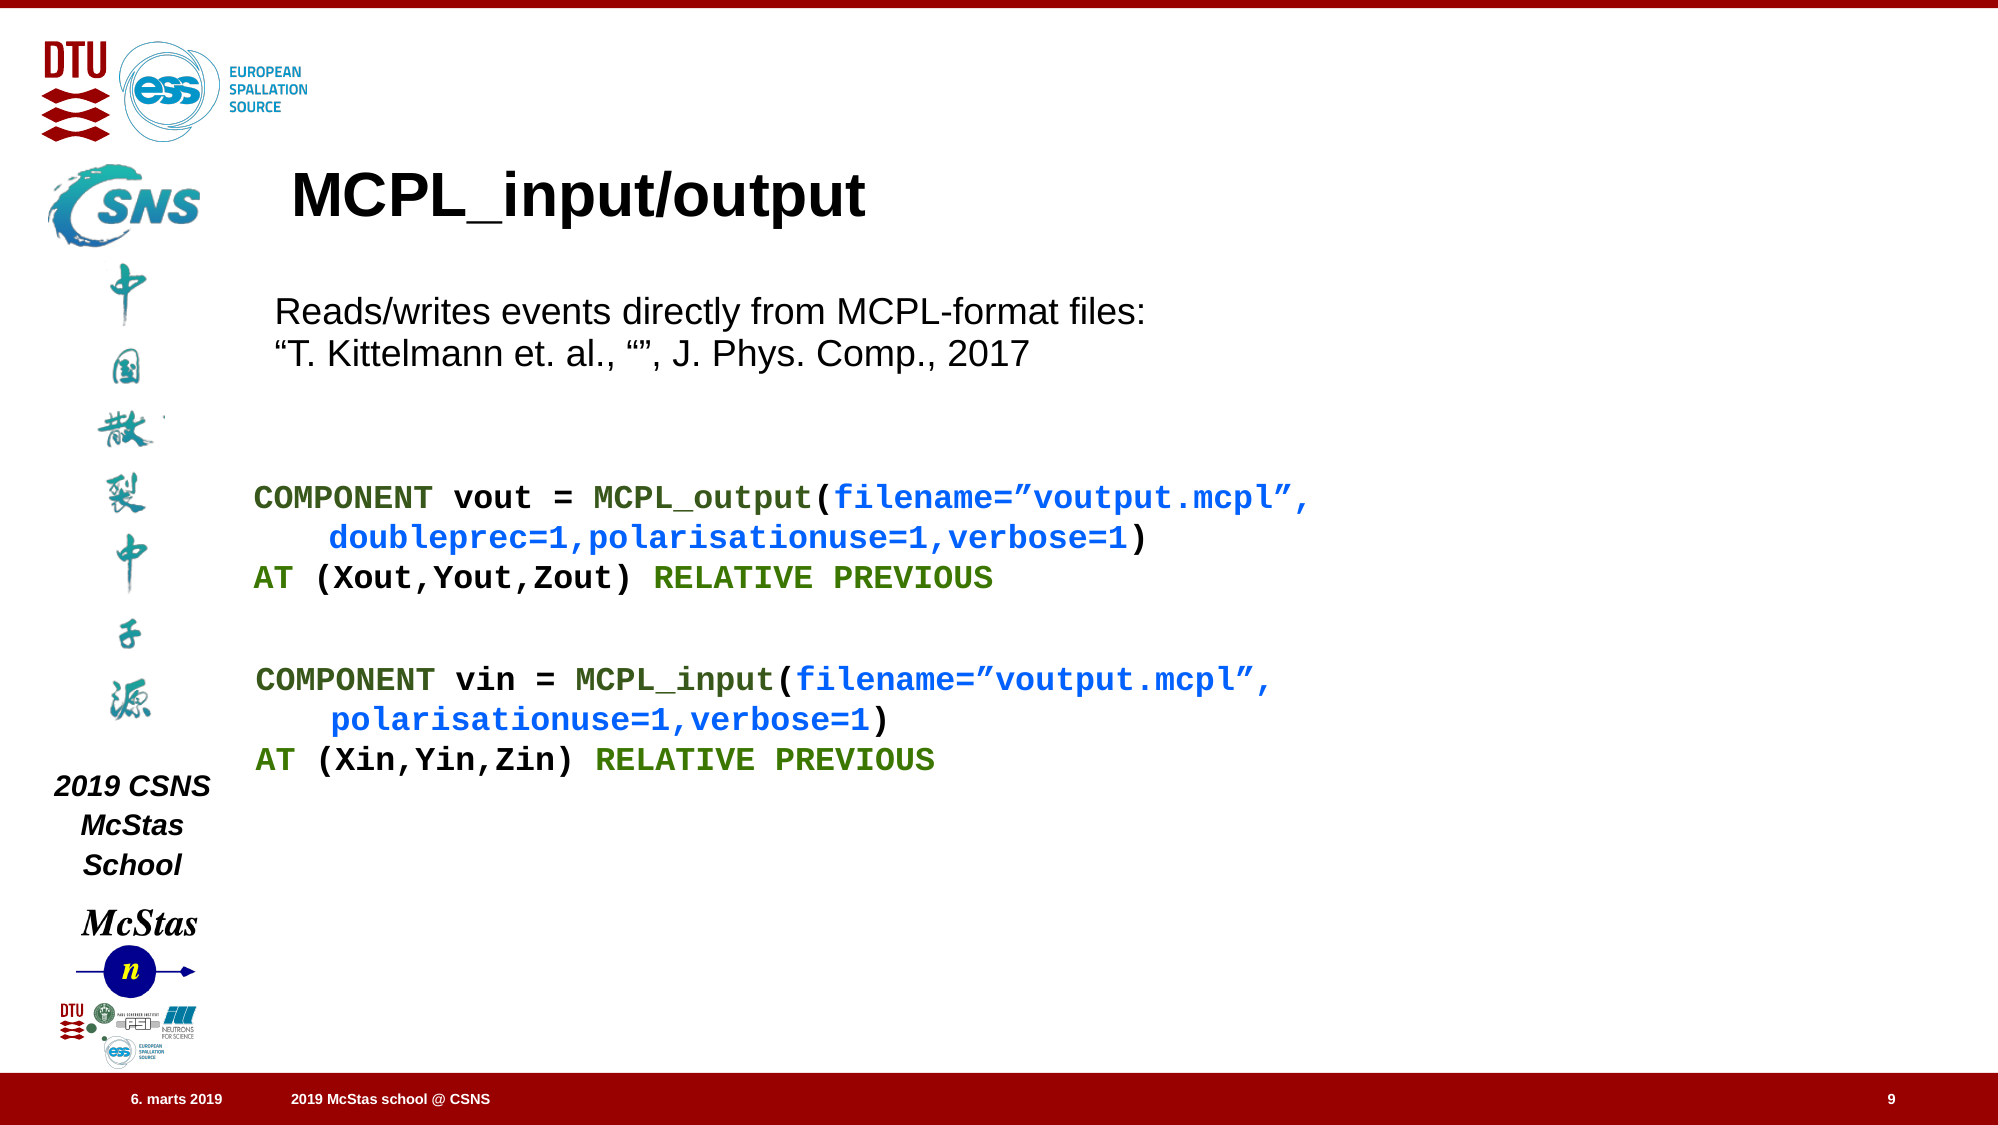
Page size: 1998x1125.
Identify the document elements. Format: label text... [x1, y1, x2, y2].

text_box COMPONENT vin = MCPL_input(filename=”voutput.mcpl”, polarisationuse=1,verbose=1) AT (Xin,Yin,Zin) RELATIVE PREVIOUS [248, 649, 1715, 785]
picture [86, 1003, 197, 1069]
picture [48, 162, 209, 744]
picture [119, 41, 307, 142]
text_box Reads/writes events directly from MCPL-format files: “T. Kittelmann et. al., “”, J. Phys. Comp., 2017 [259, 283, 1300, 383]
picture [116, 1013, 160, 1030]
slide_number 33 [1887, 1088, 1909, 1110]
picture [59, 908, 213, 999]
title MCPL_input/output [291, 69, 1819, 230]
text_box COMPONENT vout = MCPL_output(filename=”voutput.mcpl”, doubleprec=1,polarisationuse=1,verbose=1) AT (Xout,Yout,Zout) RELATIVE PREVIOUS [246, 467, 1713, 603]
